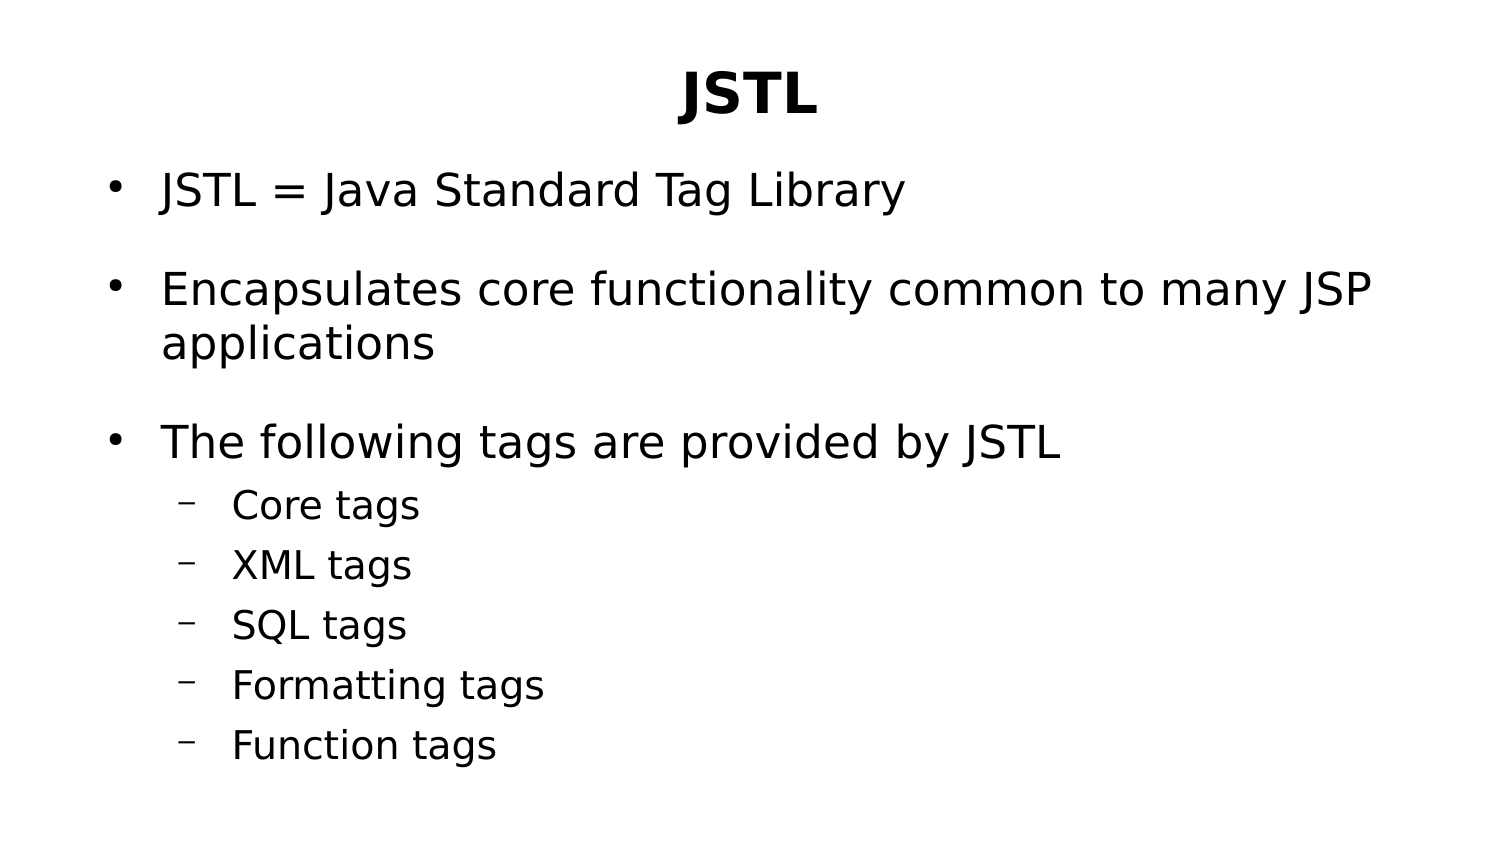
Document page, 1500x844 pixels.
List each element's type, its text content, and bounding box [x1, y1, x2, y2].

list JSTL = Java Standard Tag Library Encapsulates core functionality common to many JSP applications The following tags are provided by JSTL Core tags XML tags SQL tags Formatting tags Function tags [75, 153, 1395, 807]
title JSTL [75, 33, 1425, 133]
